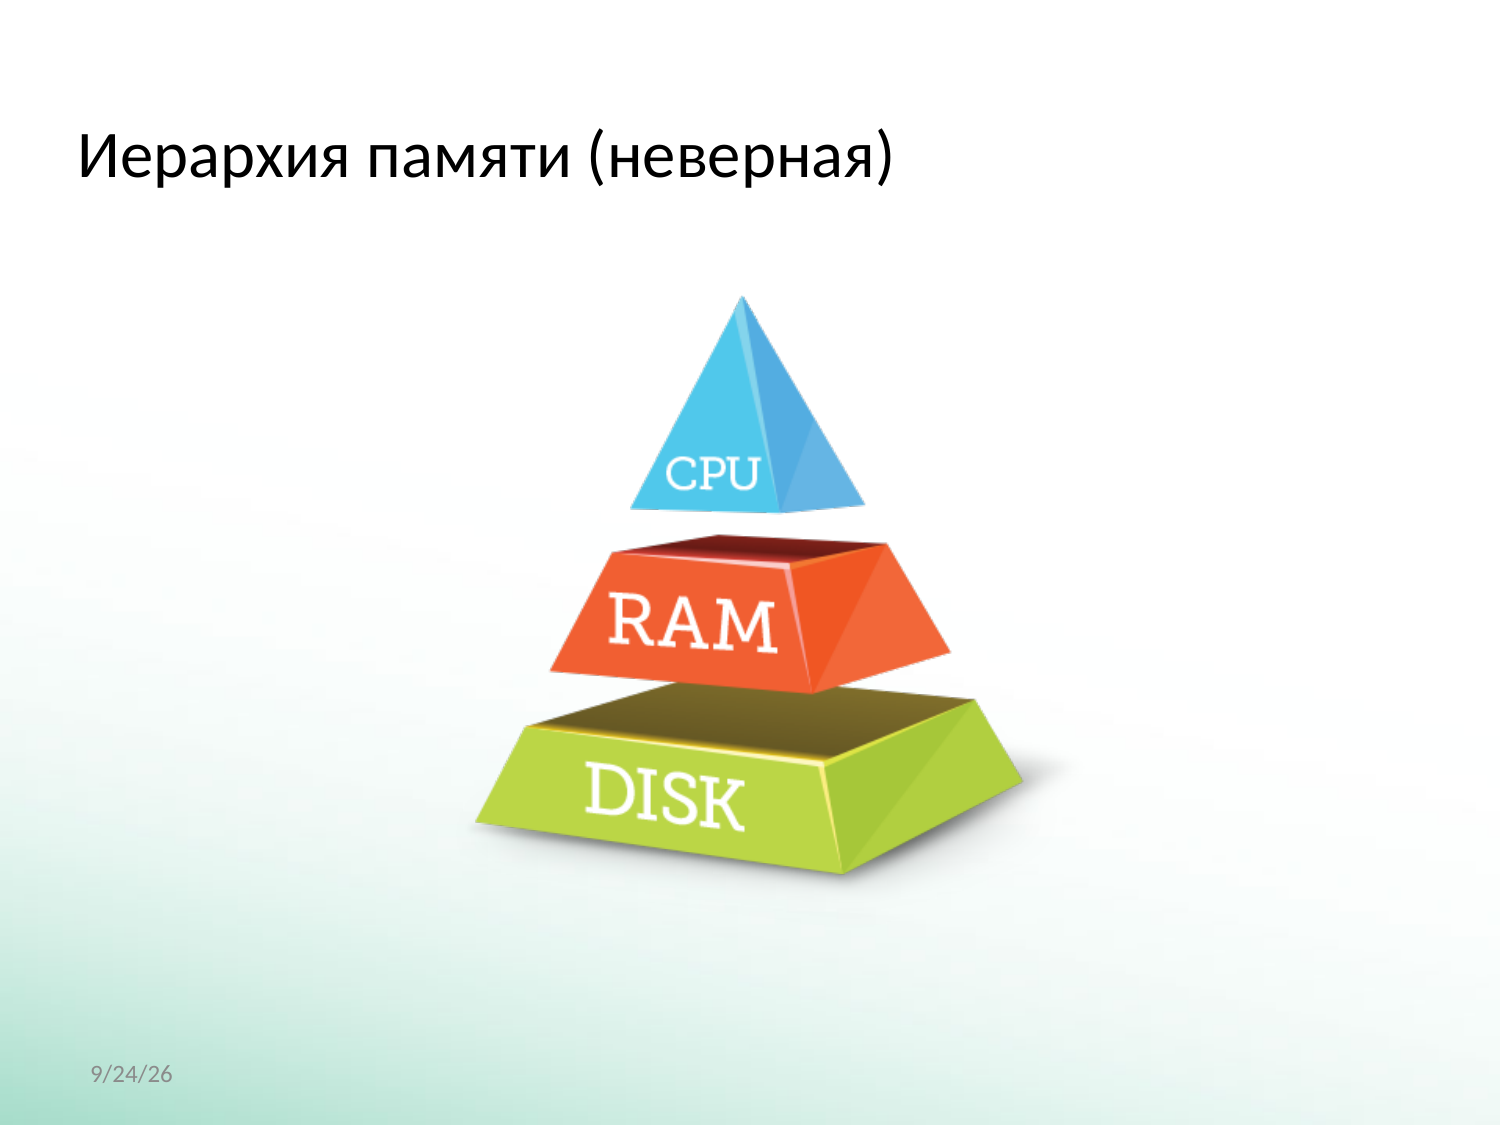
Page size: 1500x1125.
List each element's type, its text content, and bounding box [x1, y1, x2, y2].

title Иерархия памяти (неверная) [77, 90, 1428, 231]
picture [0, 0, 1500, 1125]
